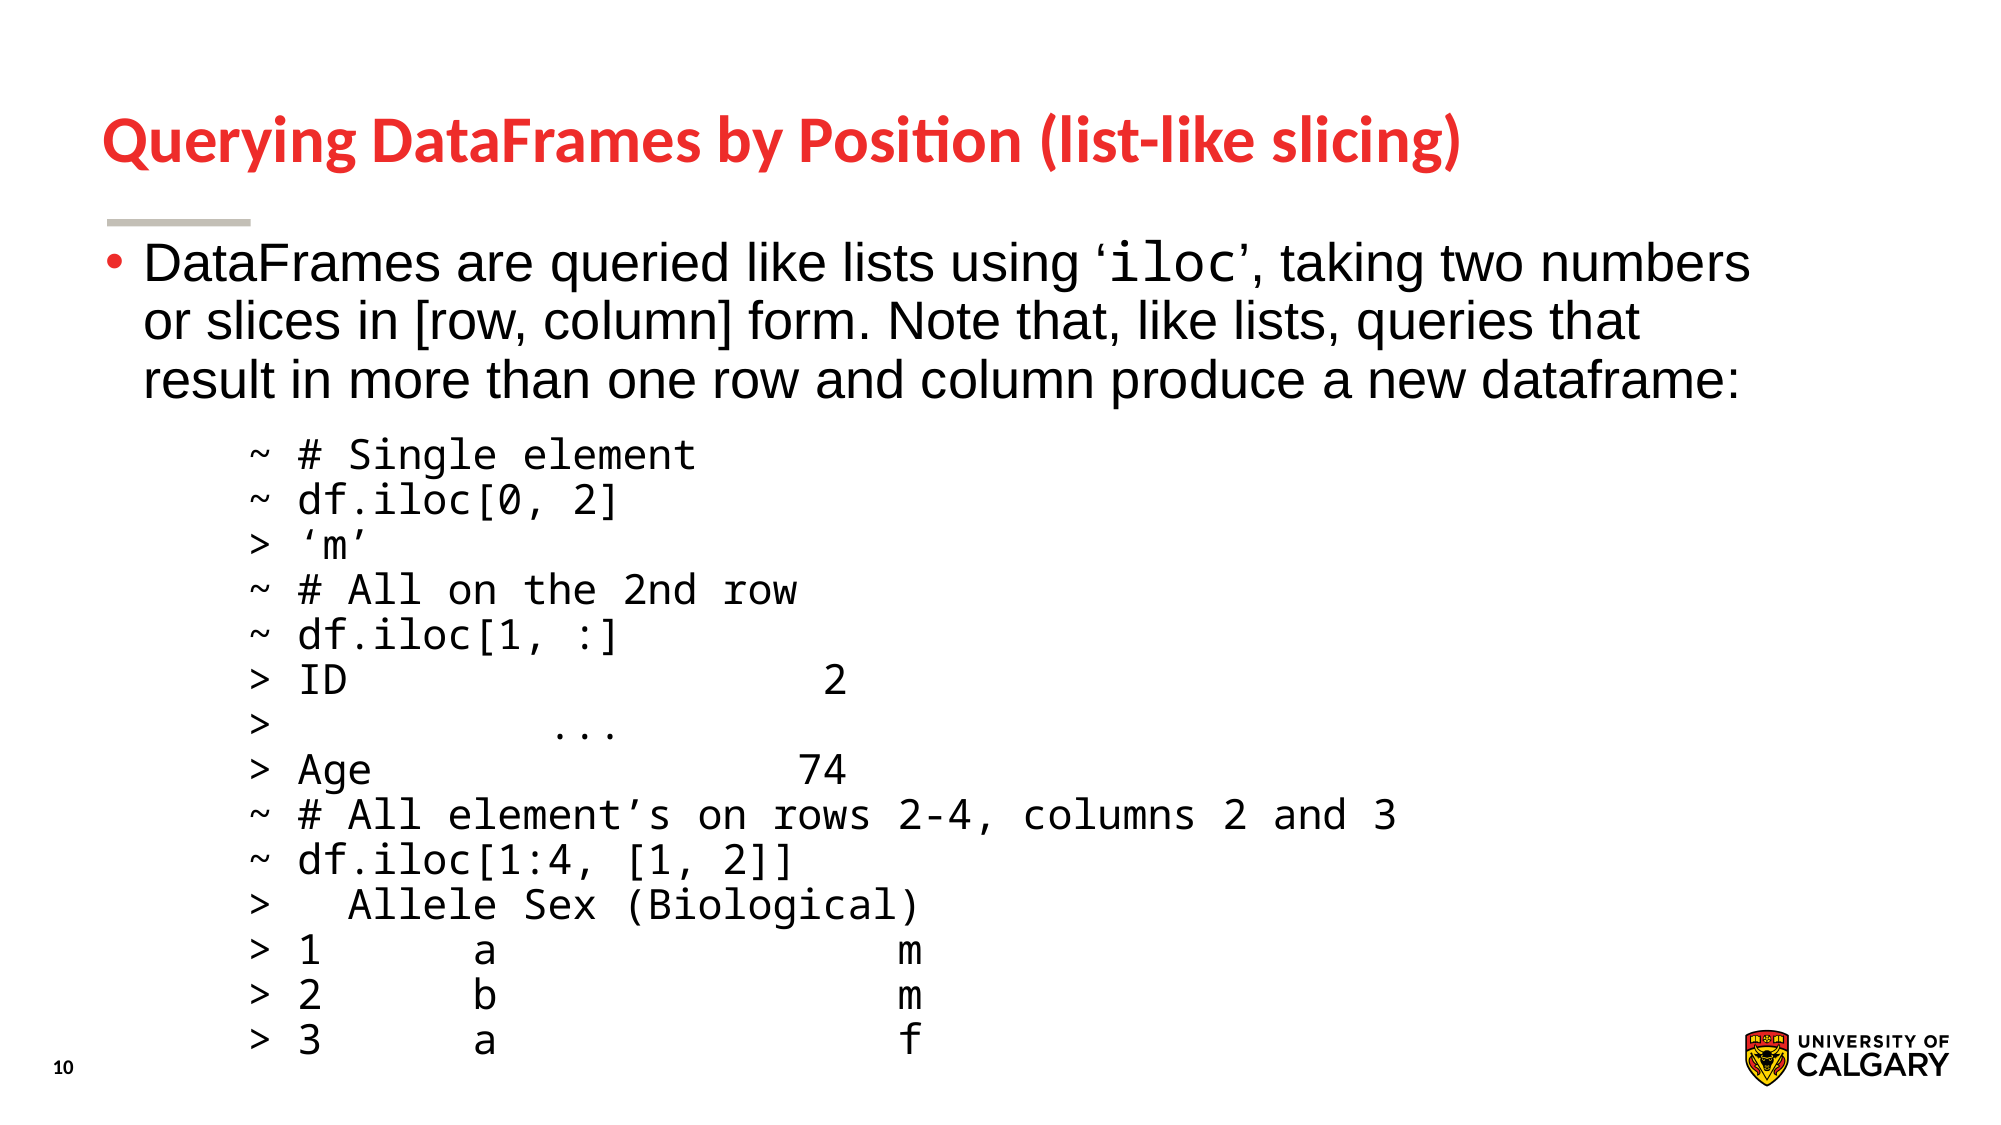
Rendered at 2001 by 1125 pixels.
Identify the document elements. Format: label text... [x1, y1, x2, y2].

picture [1722, 1012, 1972, 1099]
list DataFrames are queried like lists using ‘iloc’, taking two numbers or slices in [row, column] form. Note that, like lists, queries that result in more than one row and column produce a new dataframe: ~ # Single element ~ df.iloc[0, 2] > ‘m’ ~ # All on the 2nd row ~ df.iloc[1, :] > ID 2 > ... > Age 74 ~ # All element’s on rows 2-4, columns 2 and 3 ~ df.iloc[1:4, [1, 2]] > Allele Sex (Biological) > 1 a m > 2 b m > 3 a f [91, 227, 1774, 941]
title Querying DataFrames by Position (list-like slicing) [87, 60, 1774, 222]
